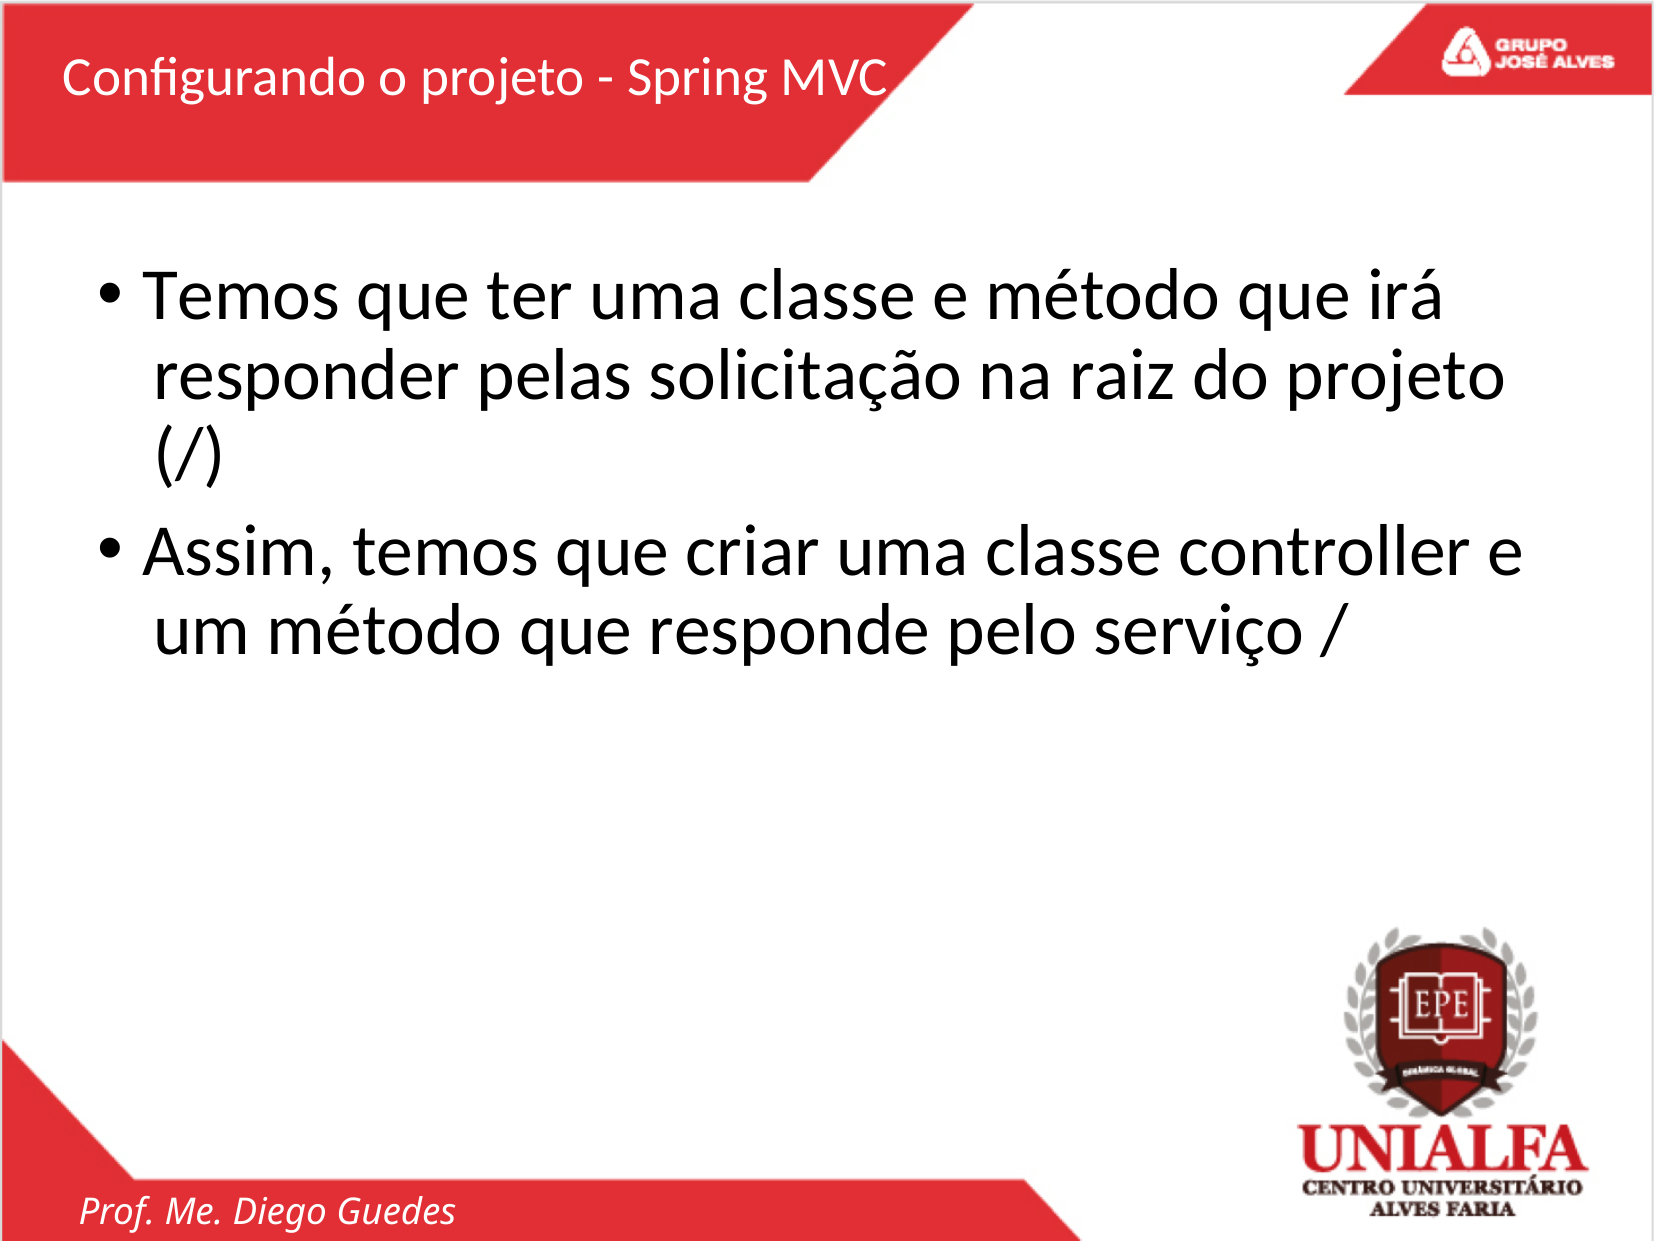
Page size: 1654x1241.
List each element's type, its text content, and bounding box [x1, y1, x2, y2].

picture [0, 0, 1654, 1241]
text_box Configurando o projeto - Spring MVC [46, 31, 1078, 183]
text_box Temos que ter uma classe e método que irá responder pelas solicitação na raiz do projeto (/) Assim, temos que criar uma classe controller e um método que responde pelo serviço / [82, 248, 1571, 1029]
text_box Prof. Me. Diego Guedes [62, 1179, 784, 1241]
text_box [936, 63, 1405, 147]
